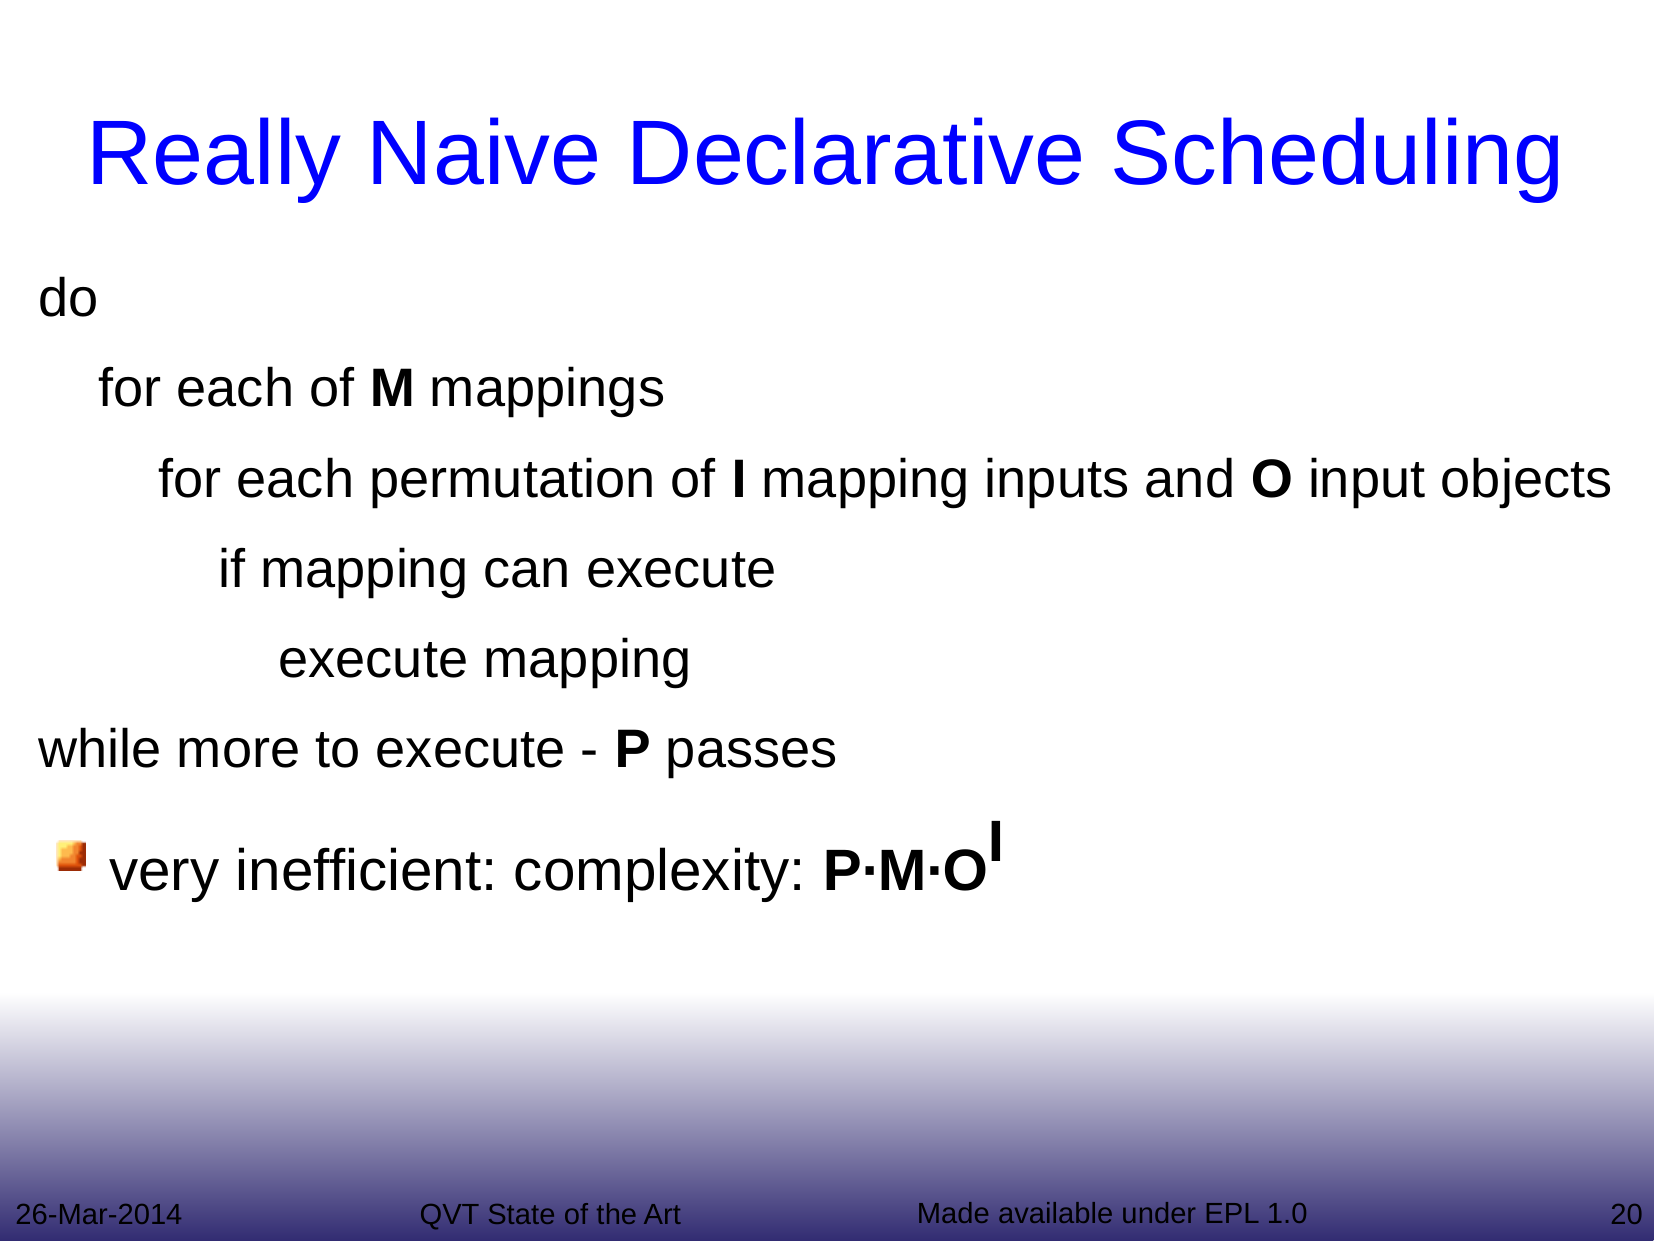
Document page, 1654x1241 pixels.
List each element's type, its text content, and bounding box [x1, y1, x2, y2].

title Really Naive Declarative Scheduling [82, 49, 1571, 257]
list do for each of M mappings for each permutation of I mapping inputs and O input objects if mapping can execute execute mapping while more to execute - P passes very inefficient: complexity: P∙M∙OI [38, 267, 1617, 1087]
